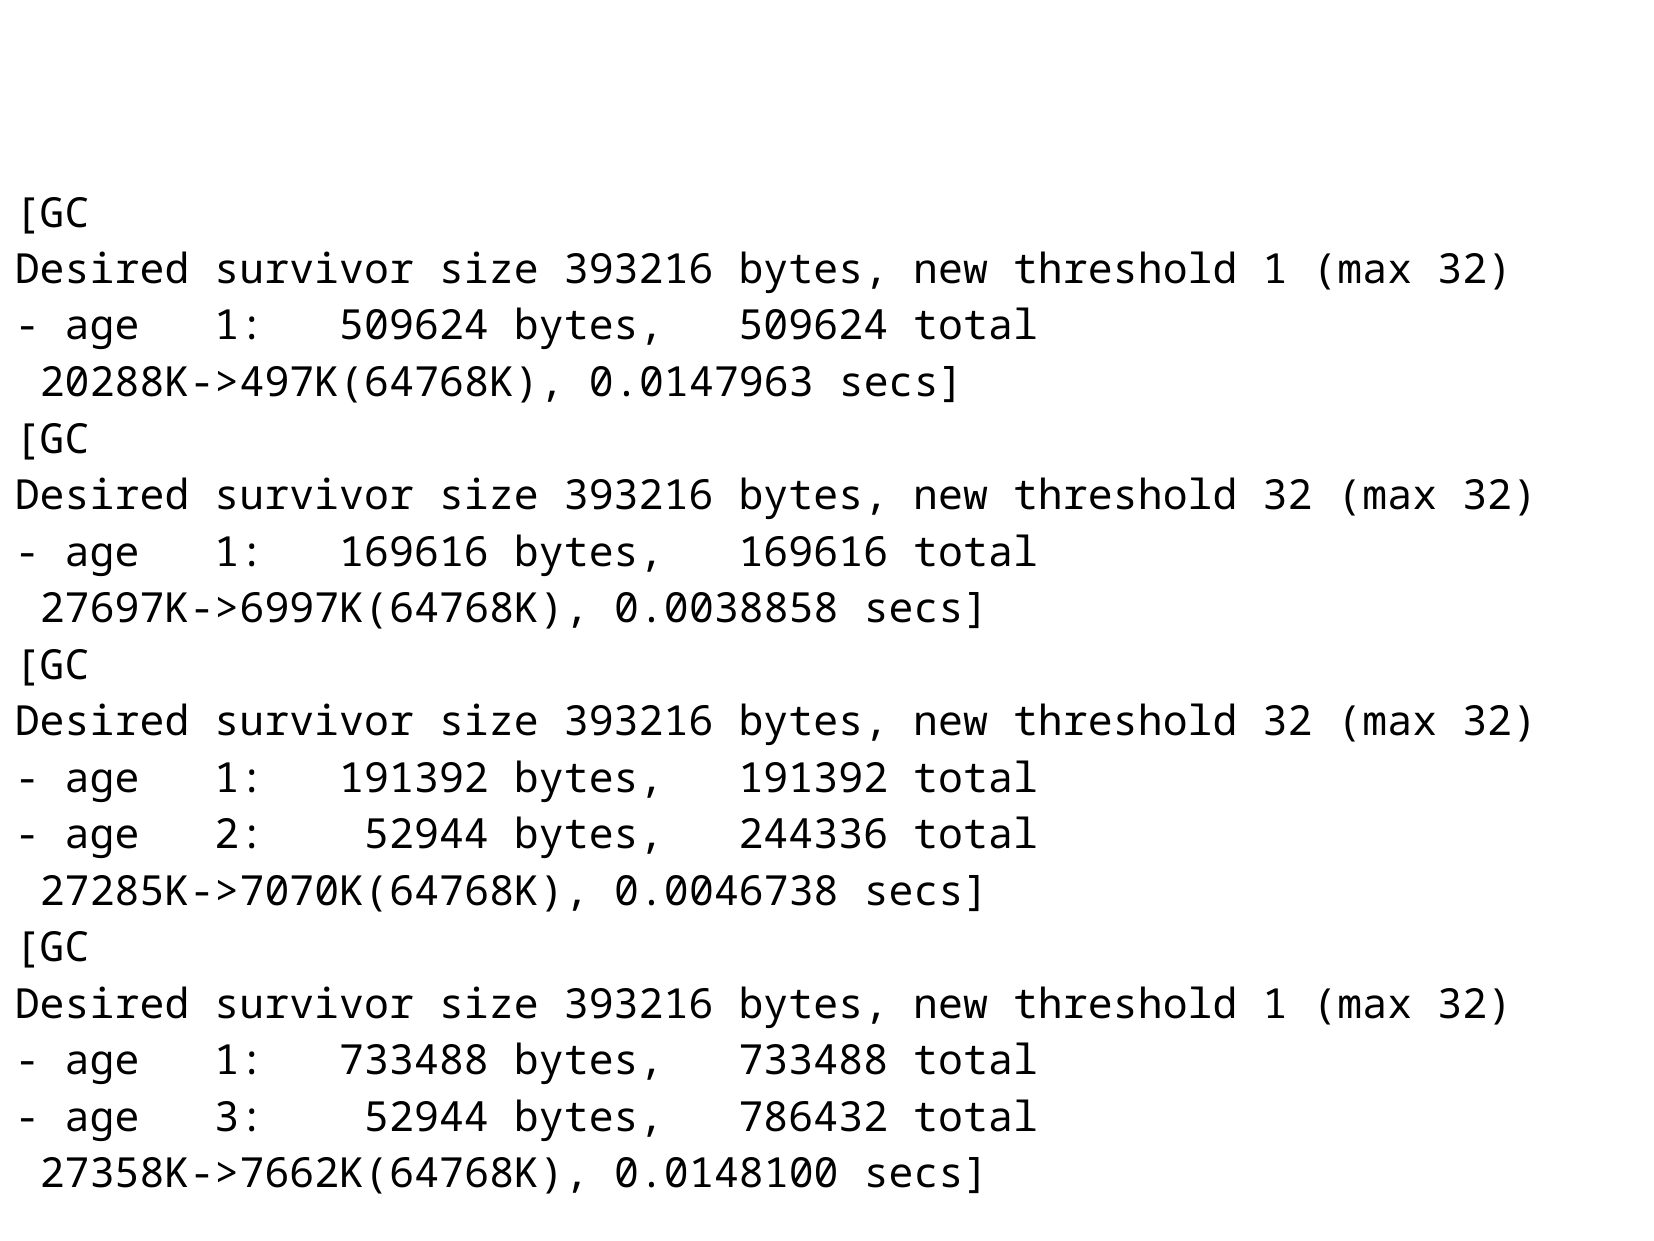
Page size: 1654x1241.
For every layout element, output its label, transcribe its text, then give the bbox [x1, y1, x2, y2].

text_box [GC Desired survivor size 393216 bytes, new threshold 1 (max 32) - age 1: 509624 bytes, 509624 total 20288K->497K(64768K), 0.0147963 secs] [GC Desired survivor size 393216 bytes, new threshold 32 (max 32) - age 1: 169616 bytes, 169616 total 27697K->6997K(64768K), 0.0038858 secs] [GC Desired survivor size 393216 bytes, new threshold 32 (max 32) - age 1: 191392 bytes, 191392 total - age 2: 52944 bytes, 244336 total 27285K->7070K(64768K), 0.0046738 secs] [GC Desired survivor size 393216 bytes, new threshold 1 (max 32) - age 1: 733488 bytes, 733488 total - age 3: 52944 bytes, 786432 total 27358K->7662K(64768K), 0.0148100 secs] [0, 175, 1654, 1065]
